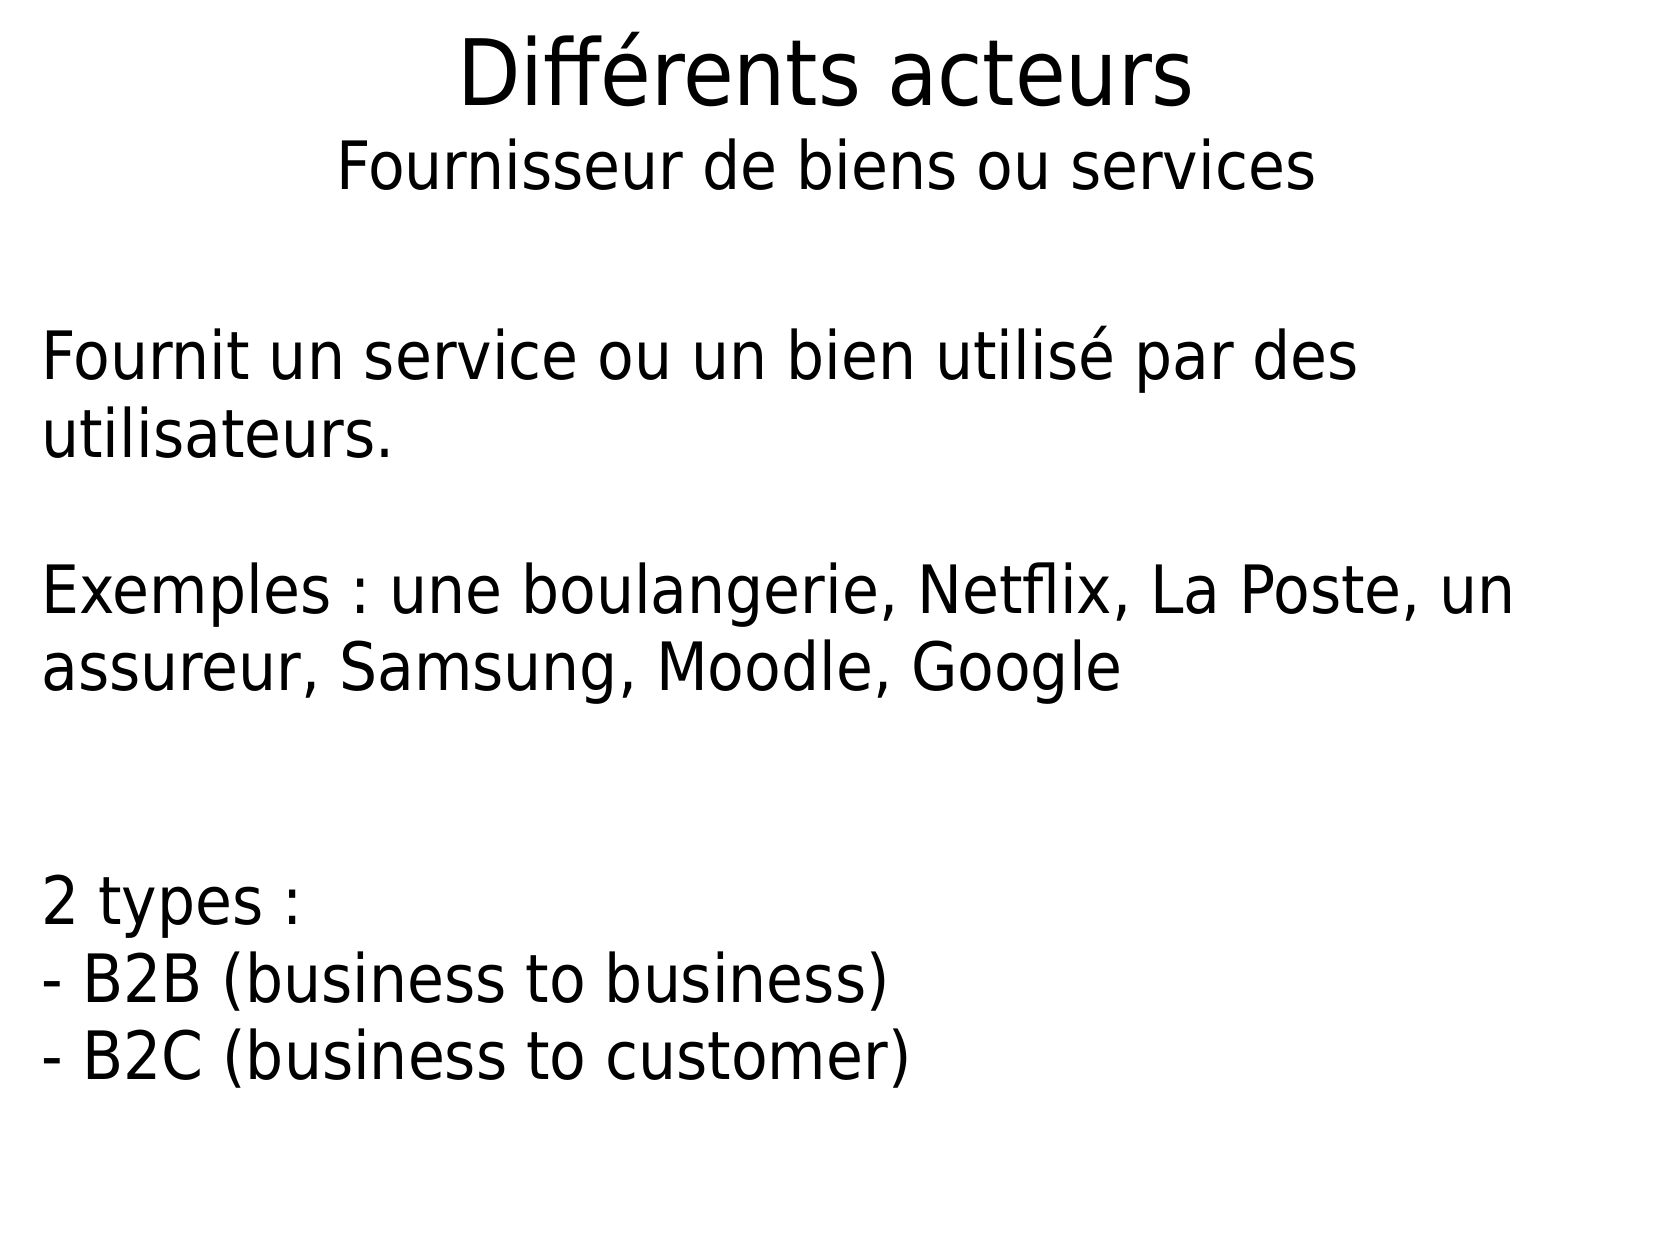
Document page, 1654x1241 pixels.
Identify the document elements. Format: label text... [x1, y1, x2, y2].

title Fournit un service ou un bien utilisé par des utilisateurs. Exemples : une boulangerie, Netflix, La Poste, un assureur, Samsung, Moodle, Google 2 types : - B2B (business to business) - B2C (business to customer) [41, 240, 1613, 1201]
title Différents acteurs Fournisseur de biens ou services [41, 12, 1613, 214]
